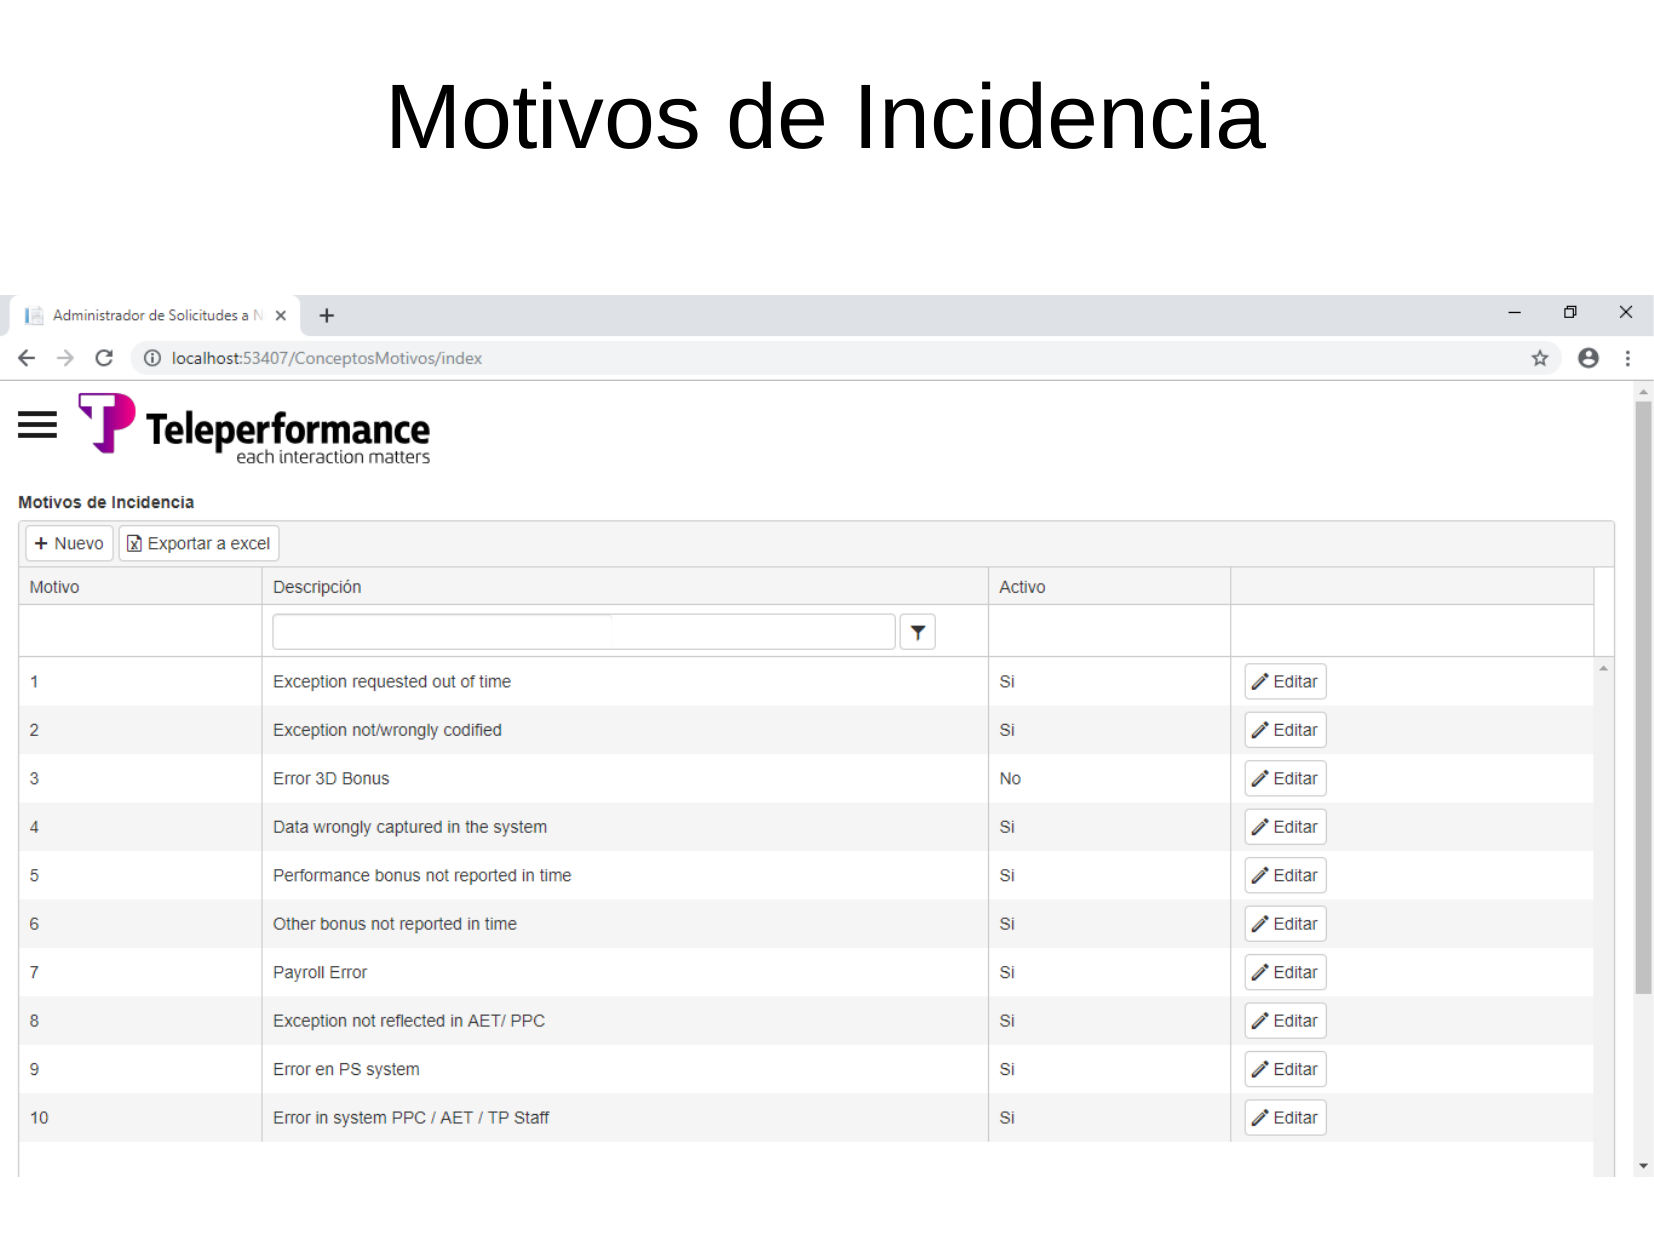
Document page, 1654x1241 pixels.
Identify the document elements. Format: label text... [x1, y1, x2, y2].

picture [0, 295, 1654, 1177]
title Motivos de Incidencia [82, 49, 1571, 257]
